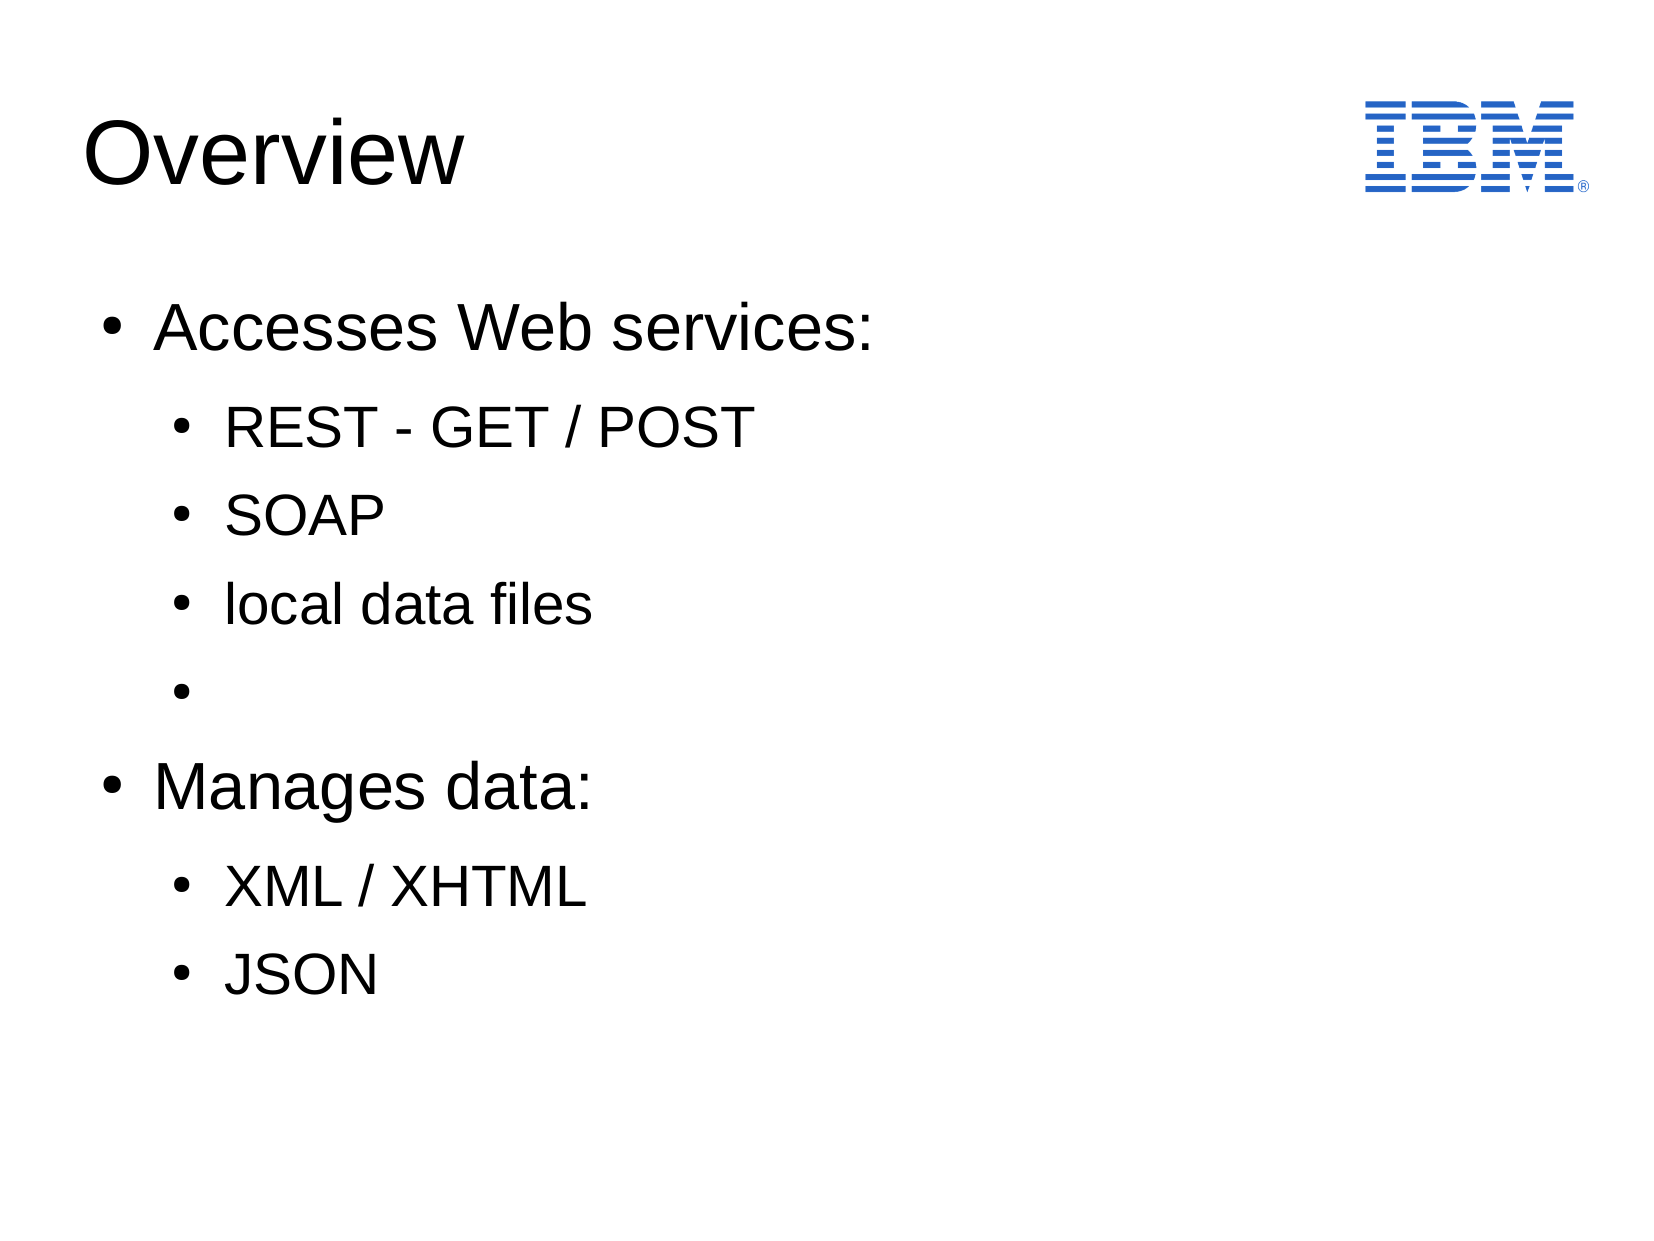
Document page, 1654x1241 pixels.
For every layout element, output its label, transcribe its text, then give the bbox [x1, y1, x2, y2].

title Overview [82, 49, 1571, 257]
list Accesses Web services: REST - GET / POST SOAP local data files Manages data: XML / XHTML JSON [82, 290, 1571, 1109]
picture [1358, 86, 1595, 207]
